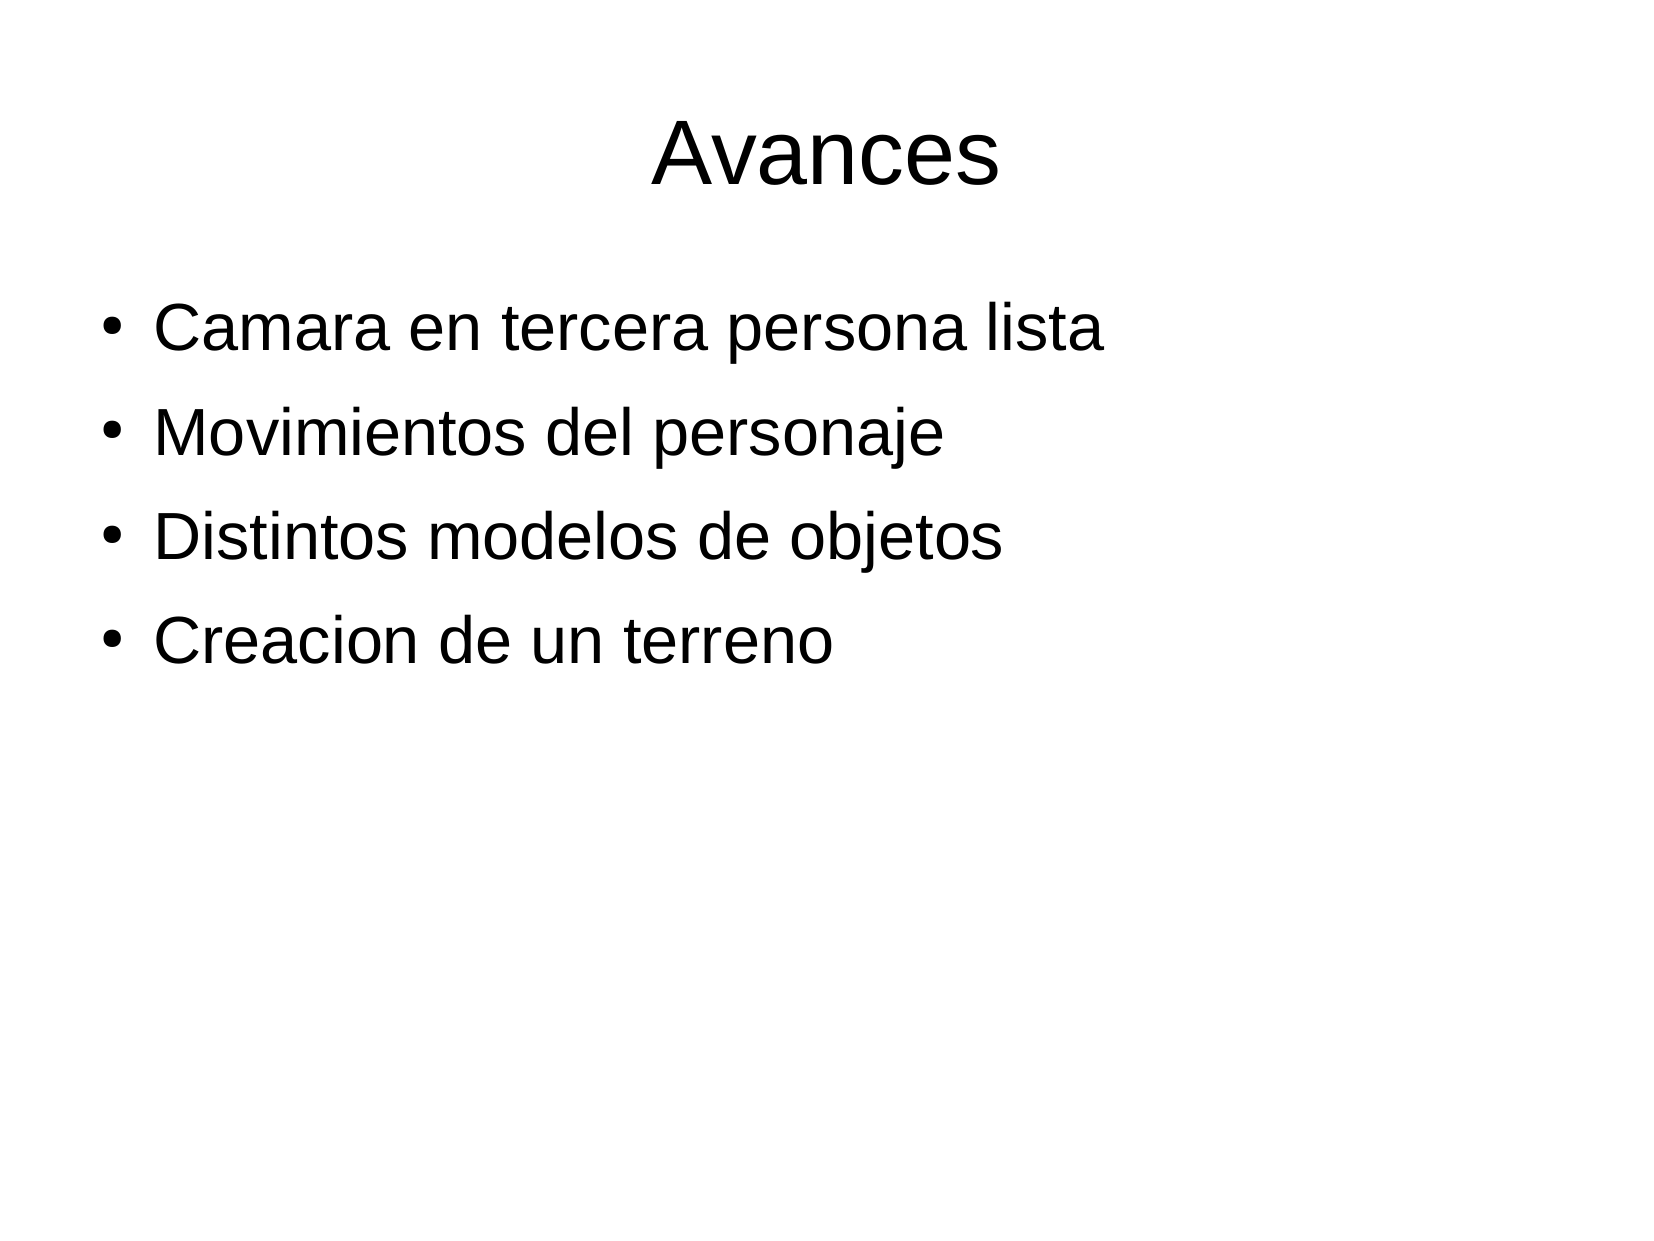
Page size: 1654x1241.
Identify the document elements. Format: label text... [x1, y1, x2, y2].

title Avances [82, 49, 1571, 257]
list Camara en tercera persona lista Movimientos del personaje Distintos modelos de objetos Creacion de un terreno [82, 290, 1571, 1010]
